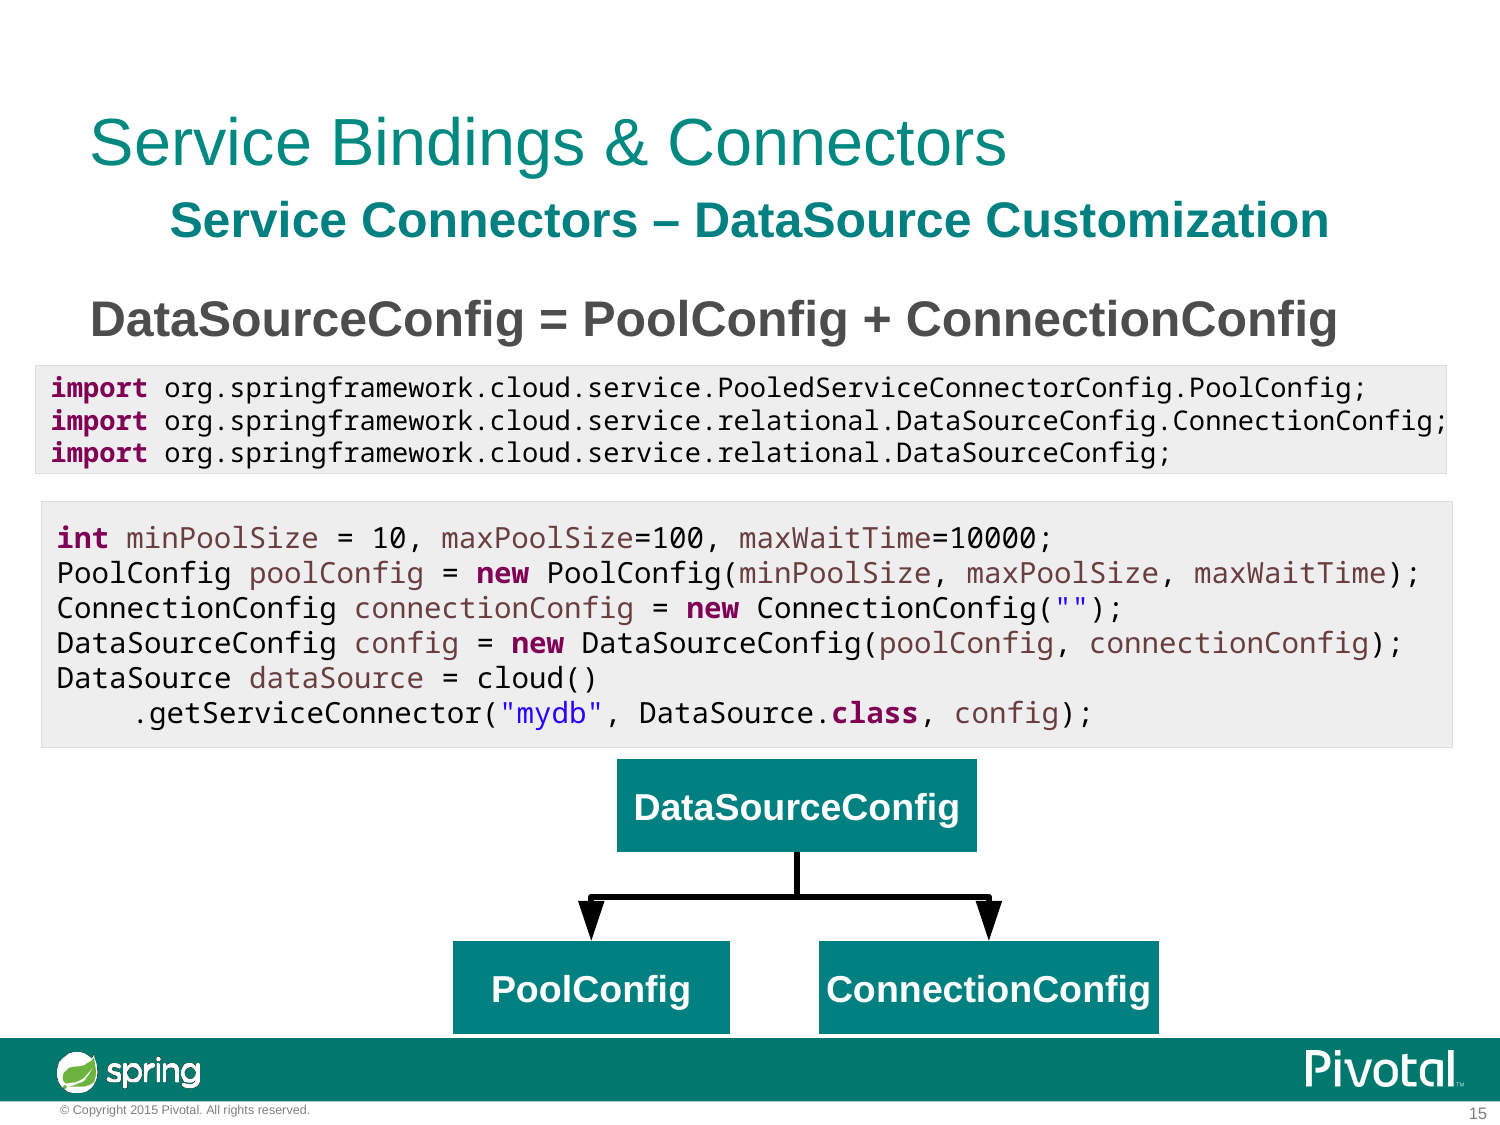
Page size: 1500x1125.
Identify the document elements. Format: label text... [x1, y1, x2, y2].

title Service Bindings & Connectors [75, 37, 1425, 180]
picture [1306, 1050, 1464, 1087]
text_box import org.springframework.cloud.service.PooledServiceConnectorConfig.PoolConfig; import org.springframework.cloud.service.relational.DataSourceConfig.ConnectionConfig; import org.springframework.cloud.service.relational.DataSourceConfig; [35, 365, 1447, 474]
text_box DataSourceConfig = PoolConfig + ConnectionConfig [75, 279, 1411, 365]
text_box Service Connectors – DataSource Customization [0, 180, 1500, 255]
picture [32, 1041, 210, 1103]
text_box int minPoolSize = 10, maxPoolSize=100, maxWaitTime=10000; PoolConfig poolConfig = new PoolConfig(minPoolSize, maxPoolSize, maxWaitTime); ConnectionConfig connectionConfig = new ConnectionConfig(""); DataSourceConfig config = new DataSourceConfig(poolConfig, connectionConfig); DataSource dataSource = cloud() .getServiceConnector("mydb", DataSource.class, config); [41, 501, 1453, 748]
text_box DataSourceConfig [616, 758, 978, 853]
text_box PoolConfig [452, 940, 731, 1035]
text_box ConnectionConfig [818, 940, 1160, 1035]
